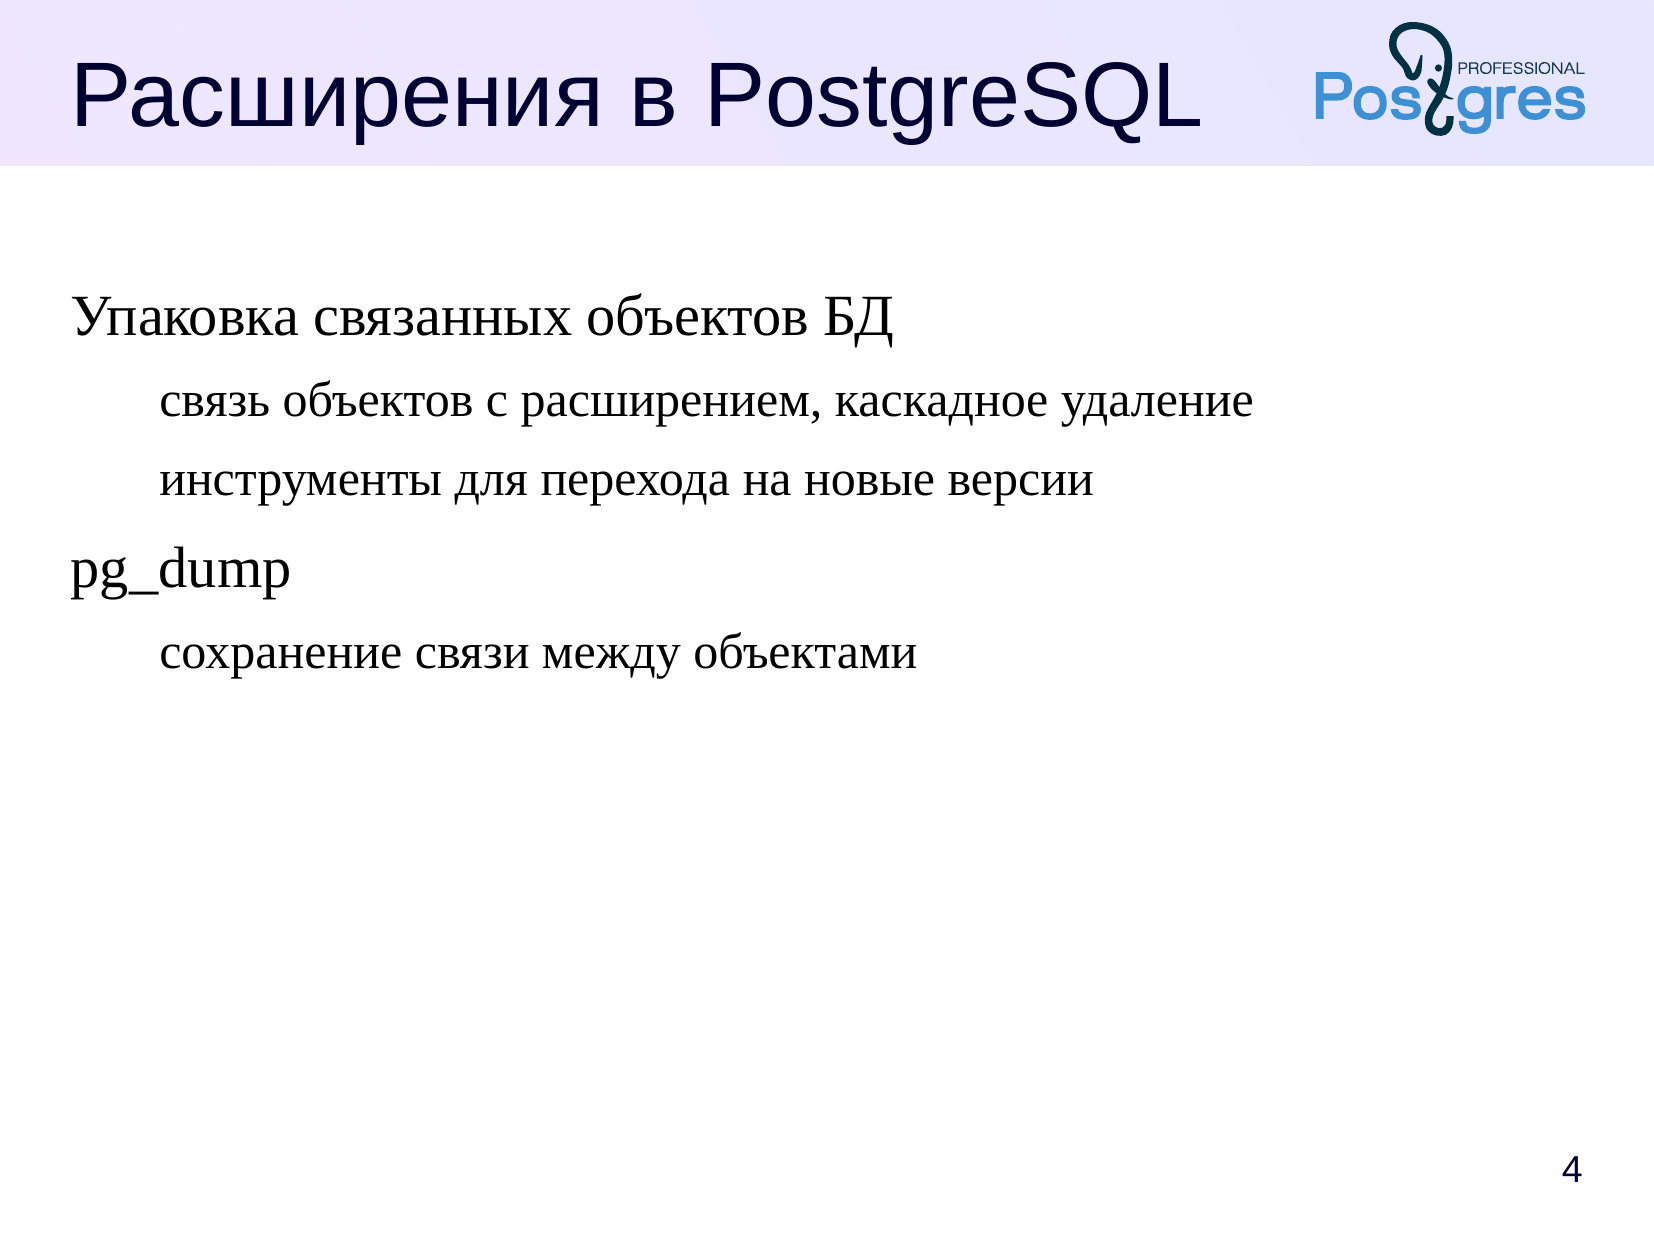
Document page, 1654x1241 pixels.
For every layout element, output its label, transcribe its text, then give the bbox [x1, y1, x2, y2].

title Расширения в PostgreSQL [70, 43, 1291, 250]
list Упаковка связанных объектов БД связь объектов с расширением, каскадное удаление инструменты для перехода на новые версии pg_dump сохранение связи между объектами [70, 283, 1583, 1141]
